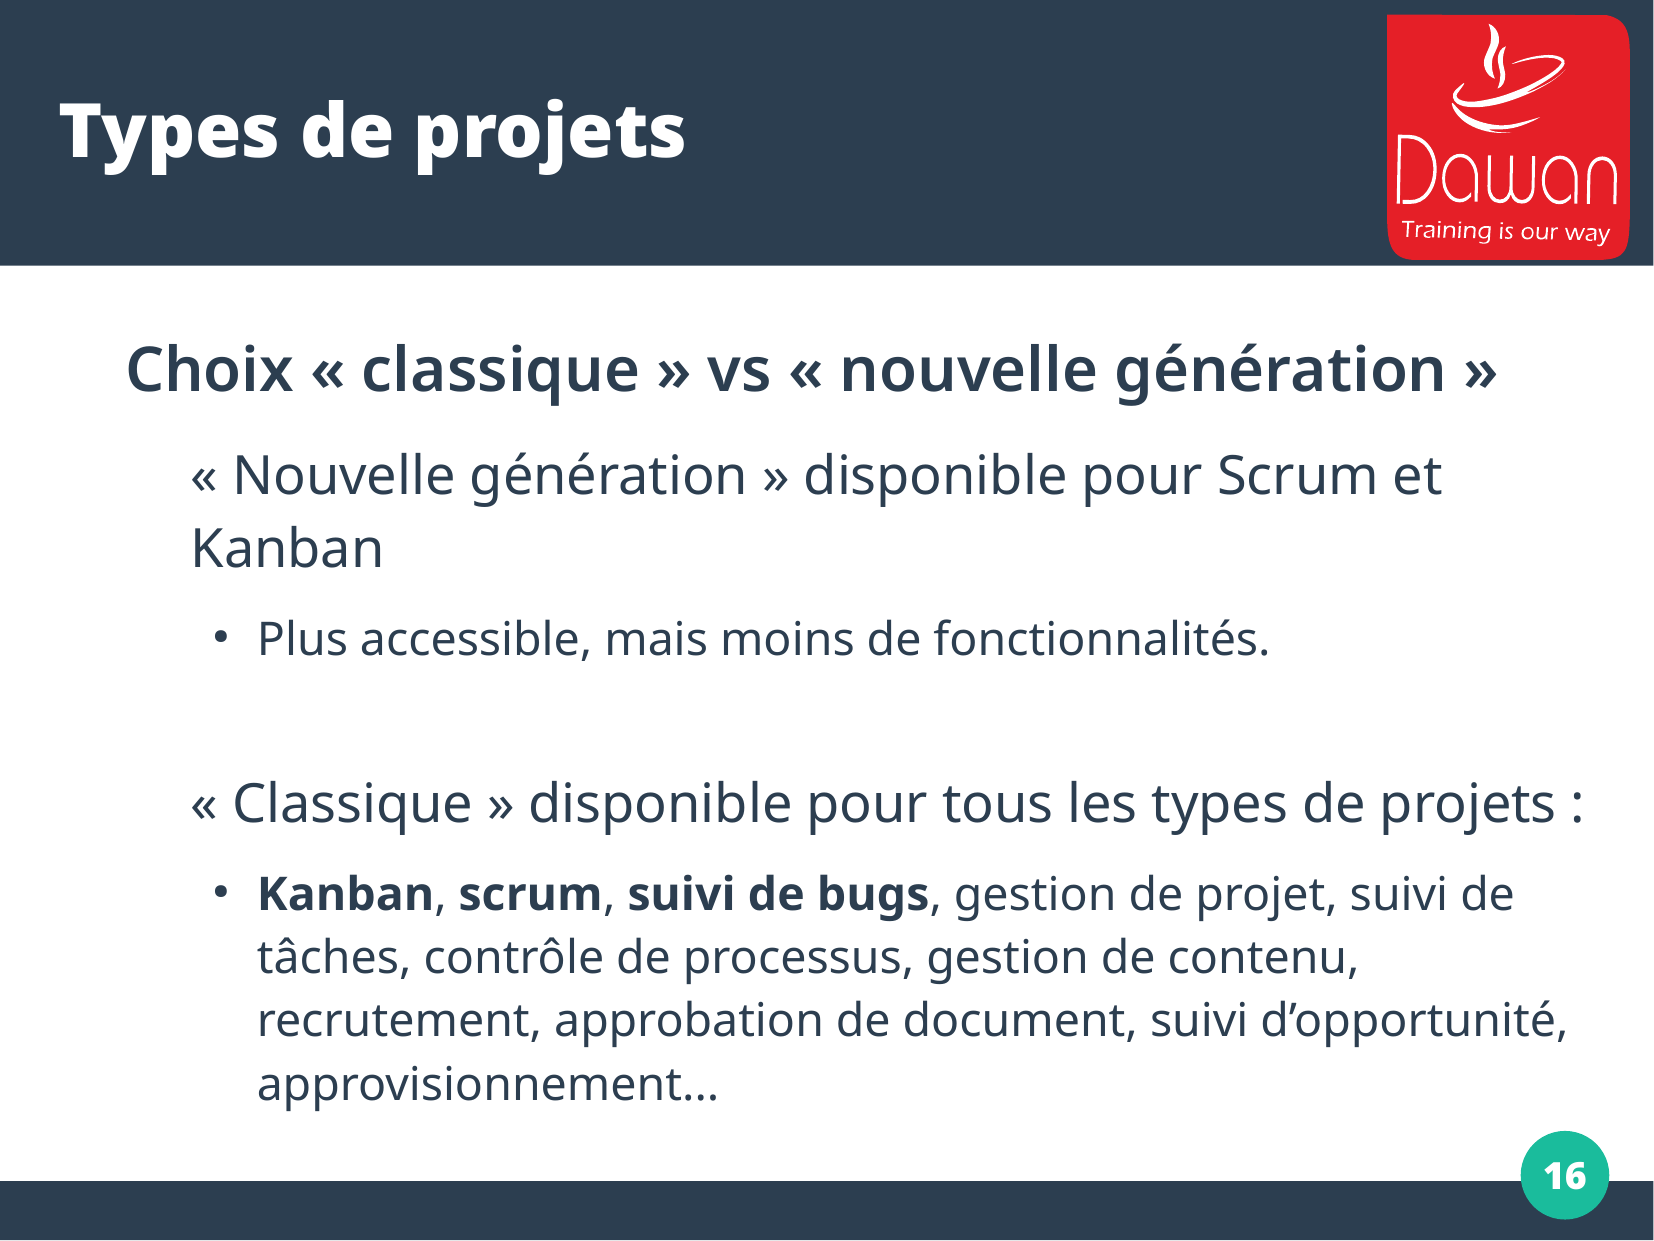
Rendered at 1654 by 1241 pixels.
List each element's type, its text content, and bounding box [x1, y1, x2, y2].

list Choix « classique » vs « nouvelle génération » « Nouvelle génération » disponible pour Scrum et Kanban Plus accessible, mais moins de fonctionnalités. « Classique » disponible pour tous les types de projets : Kanban, scrum, suivi de bugs, gestion de projet, suivi de tâches, contrôle de processus, gestion de contenu, recrutement, approbation de document, suivi d’opportunité, approvisionnement... [59, 324, 1595, 1152]
picture [1387, 14, 1630, 260]
title Types de projets [59, 49, 1387, 207]
